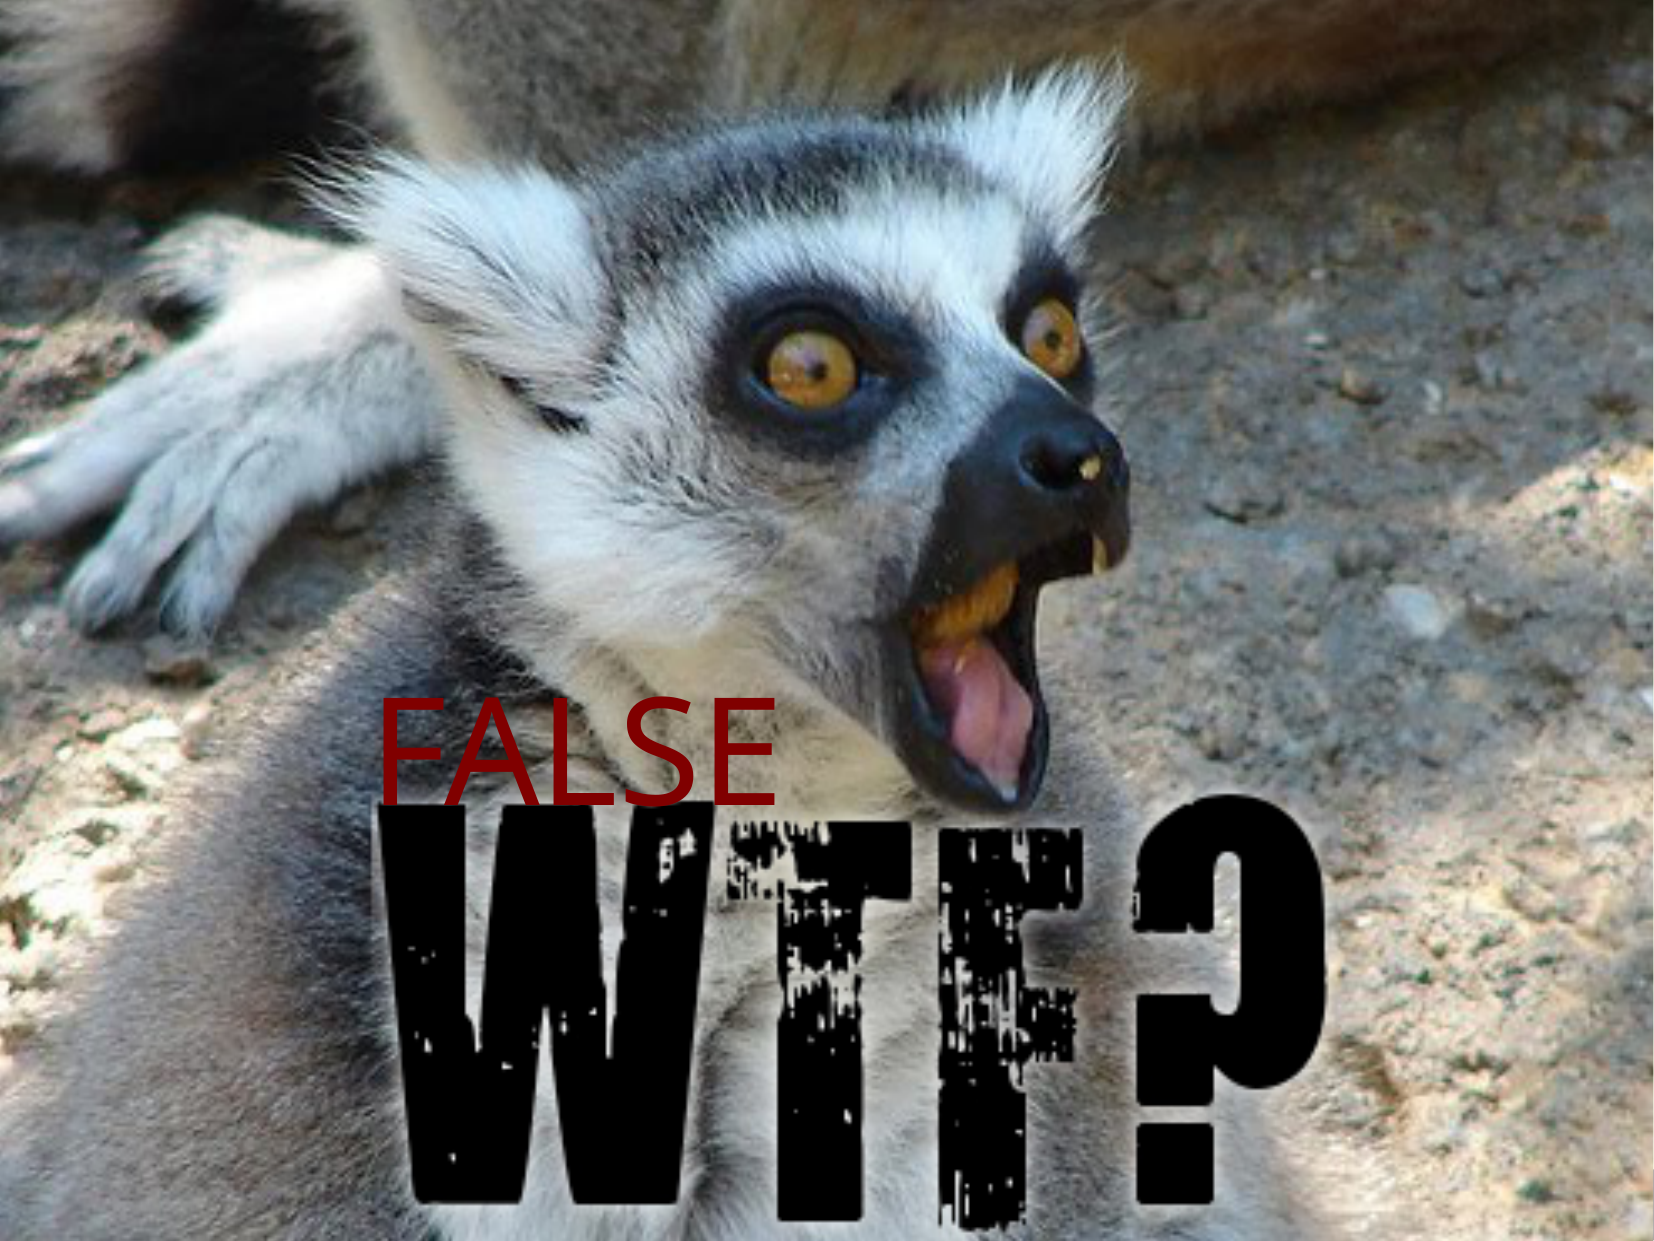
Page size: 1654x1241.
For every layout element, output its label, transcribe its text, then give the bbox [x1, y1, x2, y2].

picture [0, 0, 1654, 1241]
text_box FALSE [354, 637, 886, 843]
